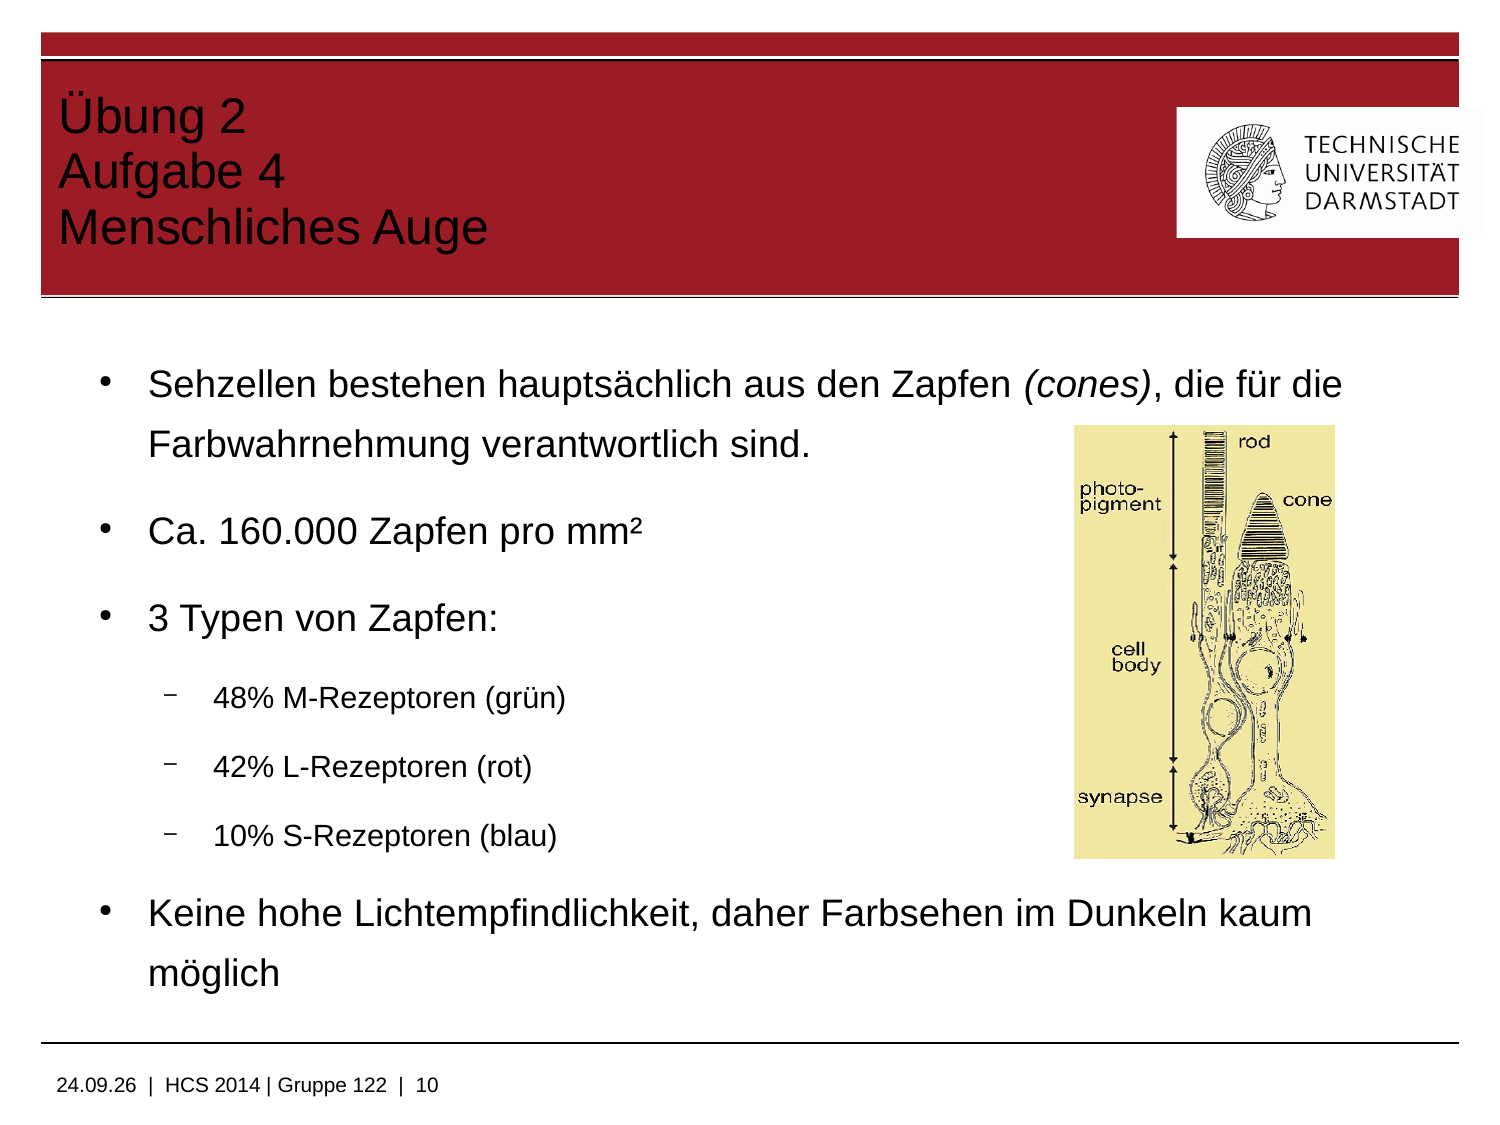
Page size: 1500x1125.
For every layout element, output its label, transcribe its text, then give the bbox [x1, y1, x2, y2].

title Übung 2 Aufgabe 4 Menschliches Auge [58, 87, 1149, 256]
list Sehzellen bestehen hauptsächlich aus den Zapfen (cones), die für die Farbwahrnehmung verantwortlich sind. Ca. 160.000 Zapfen pro mm² 3 Typen von Zapfen: 48% M-Rezeptoren (grün) 42% L-Rezeptoren (rot) 10% S-Rezeptoren (blau) Keine hohe Lichtempfindlichkeit, daher Farbsehen im Dunkeln kaum möglich [82, 345, 1403, 999]
picture [1176, 107, 1484, 238]
picture [1074, 425, 1335, 859]
